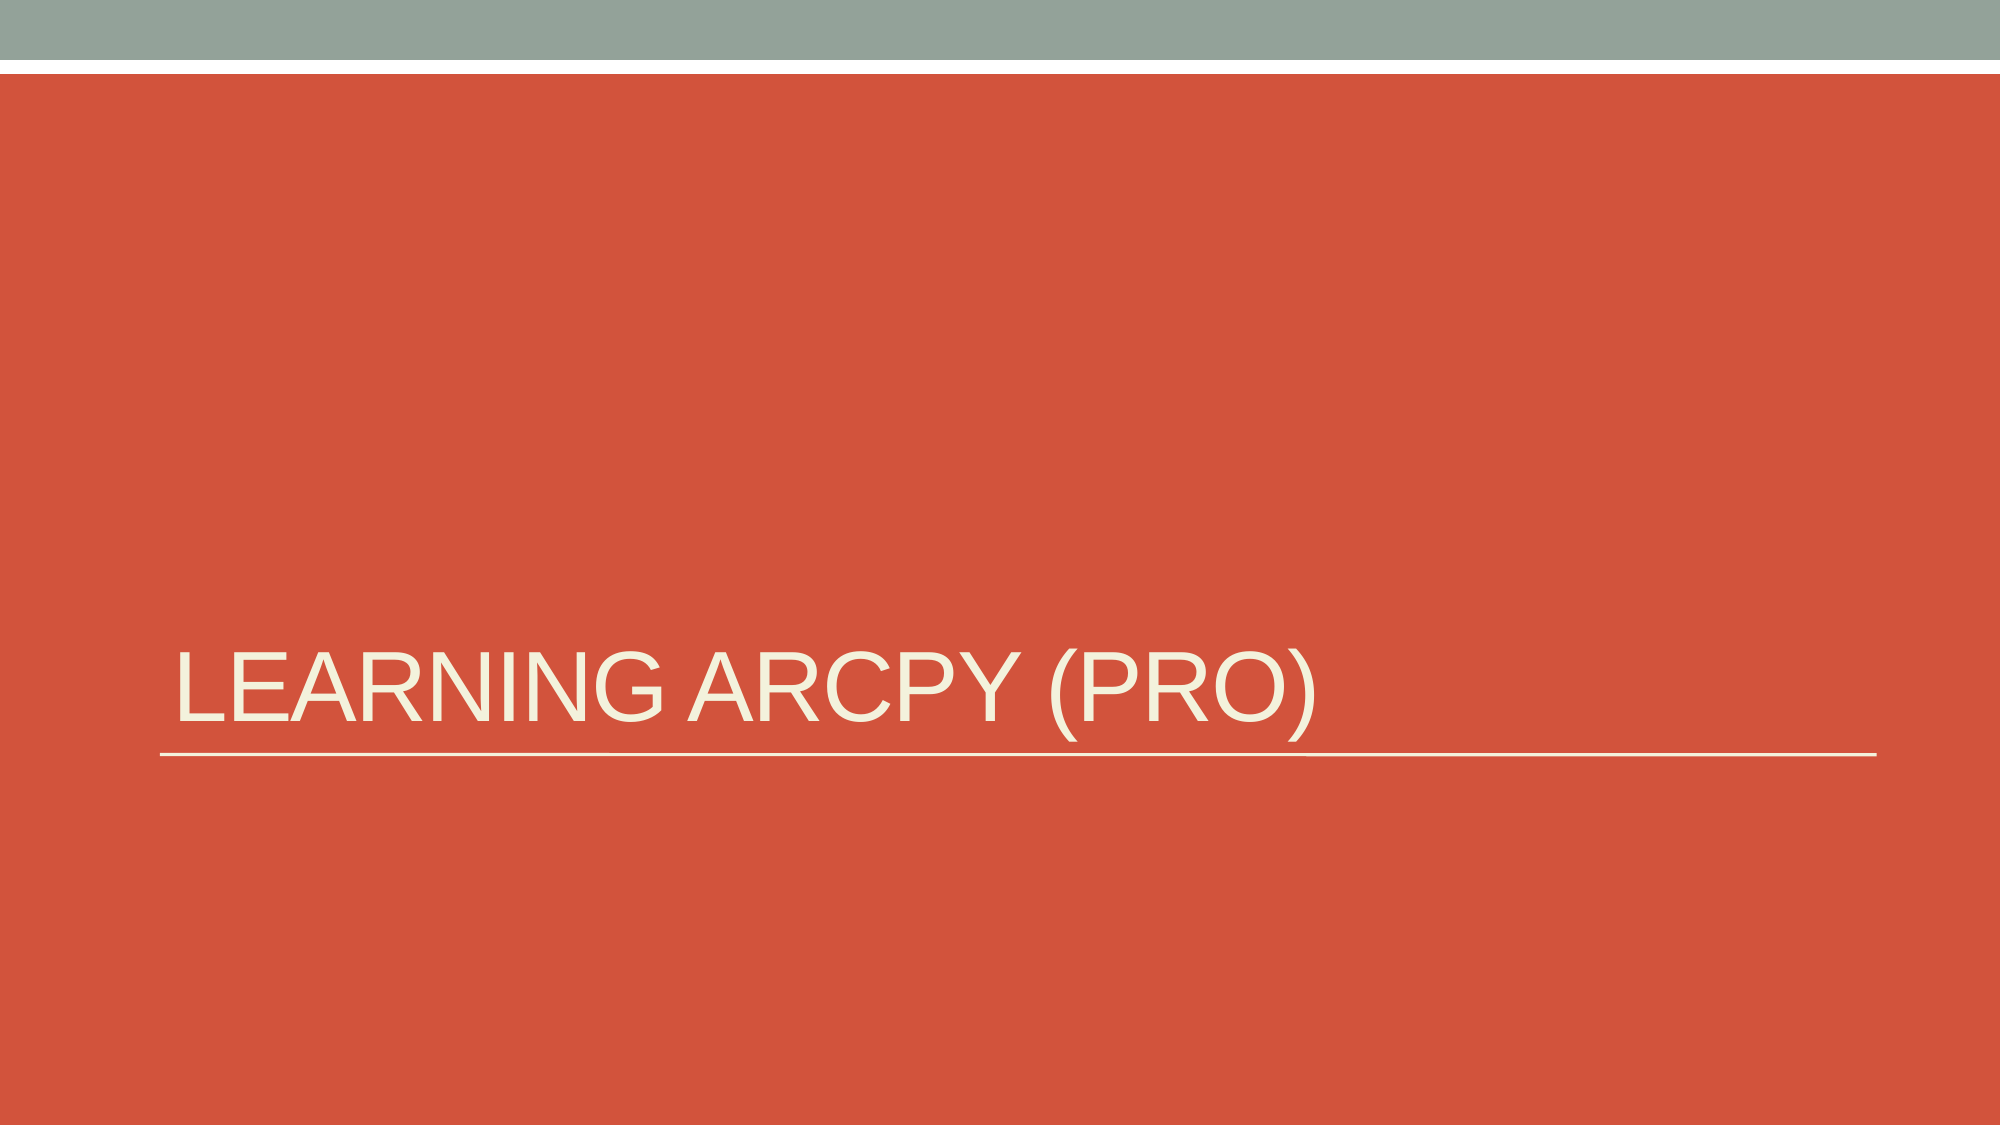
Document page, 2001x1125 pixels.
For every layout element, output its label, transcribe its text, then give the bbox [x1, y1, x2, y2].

title Learning arcpy (pro) [157, 387, 1858, 749]
